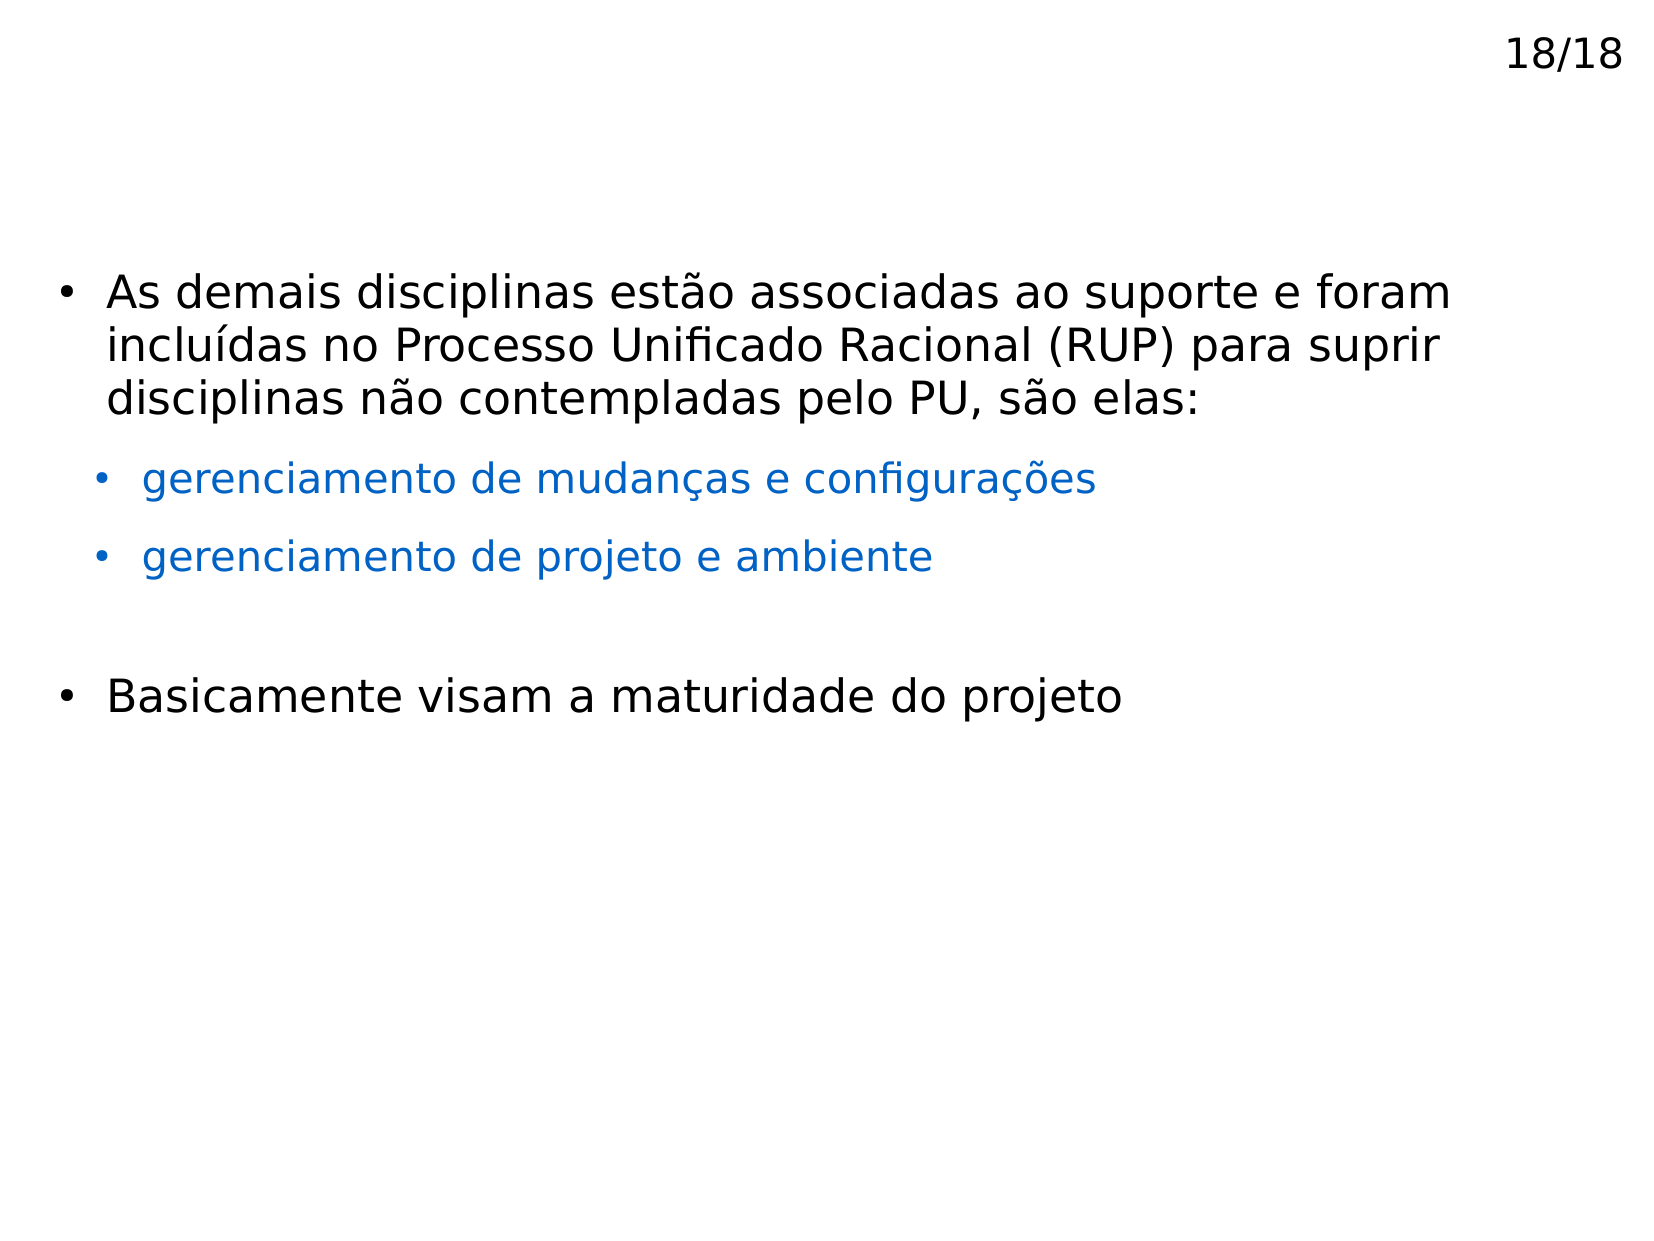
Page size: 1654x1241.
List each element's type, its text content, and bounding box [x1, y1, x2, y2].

list As demais disciplinas estão associadas ao suporte e foram incluídas no Processo Unificado Racional (RUP) para suprir disciplinas não contempladas pelo PU, são elas: gerenciamento de mudanças e configurações gerenciamento de projeto e ambiente Basicamente visam a maturidade do projeto [59, 265, 1625, 1211]
